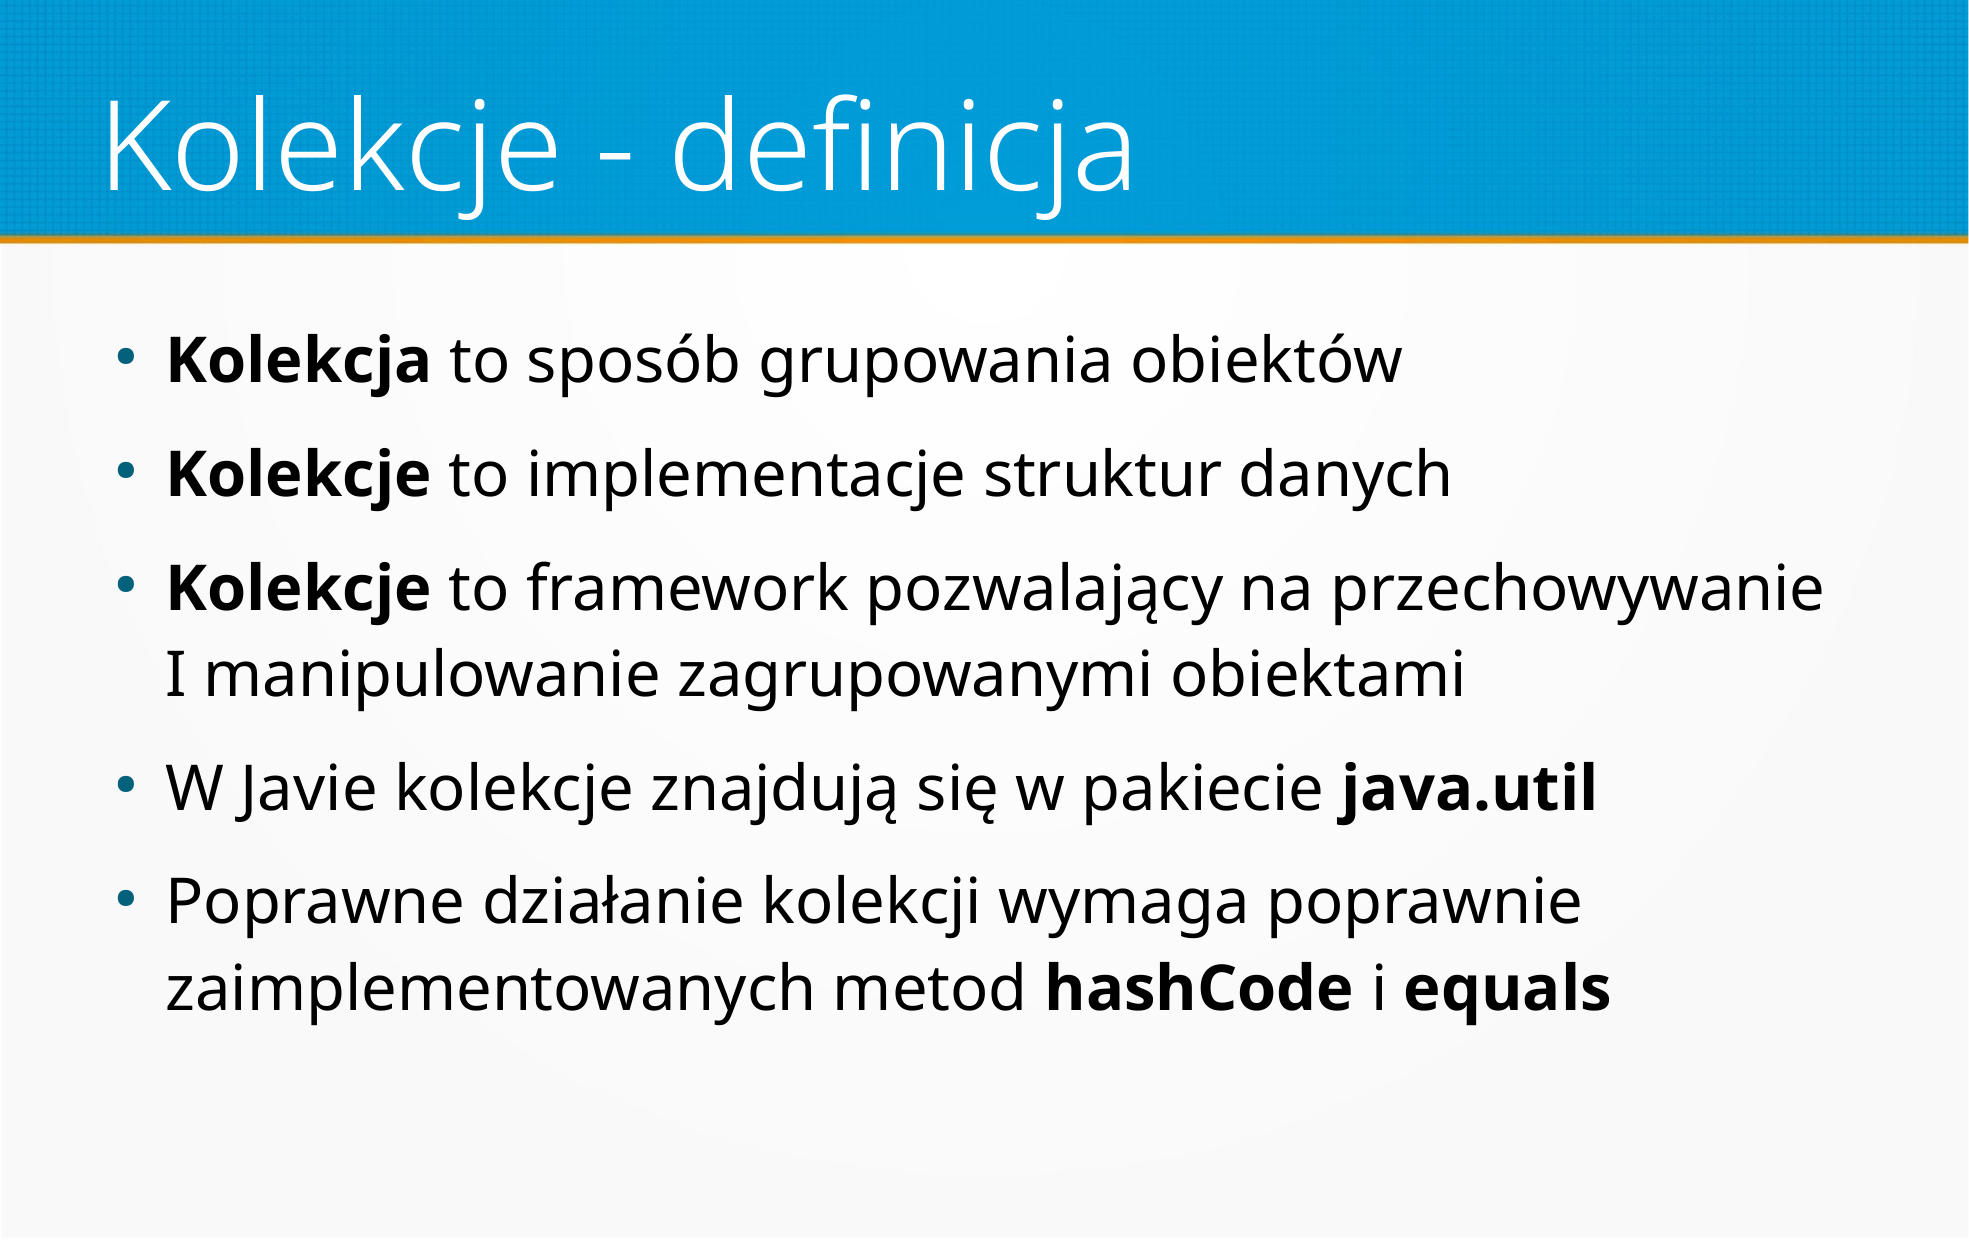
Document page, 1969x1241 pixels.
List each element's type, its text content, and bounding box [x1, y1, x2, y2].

picture [0, 233, 1969, 1241]
title Kolekcje - definicja [98, 19, 1870, 227]
list Kolekcja to sposób grupowania obiektów Kolekcje to implementacje struktur danych Kolekcje to framework pozwalający na przechowywanie I manipulowanie zagrupowanymi obiektami W Javie kolekcje znajdują się w pakiecie java.util Poprawne działanie kolekcji wymaga poprawnie zaimplementowanych metod hashCode i equals [98, 315, 1861, 1081]
